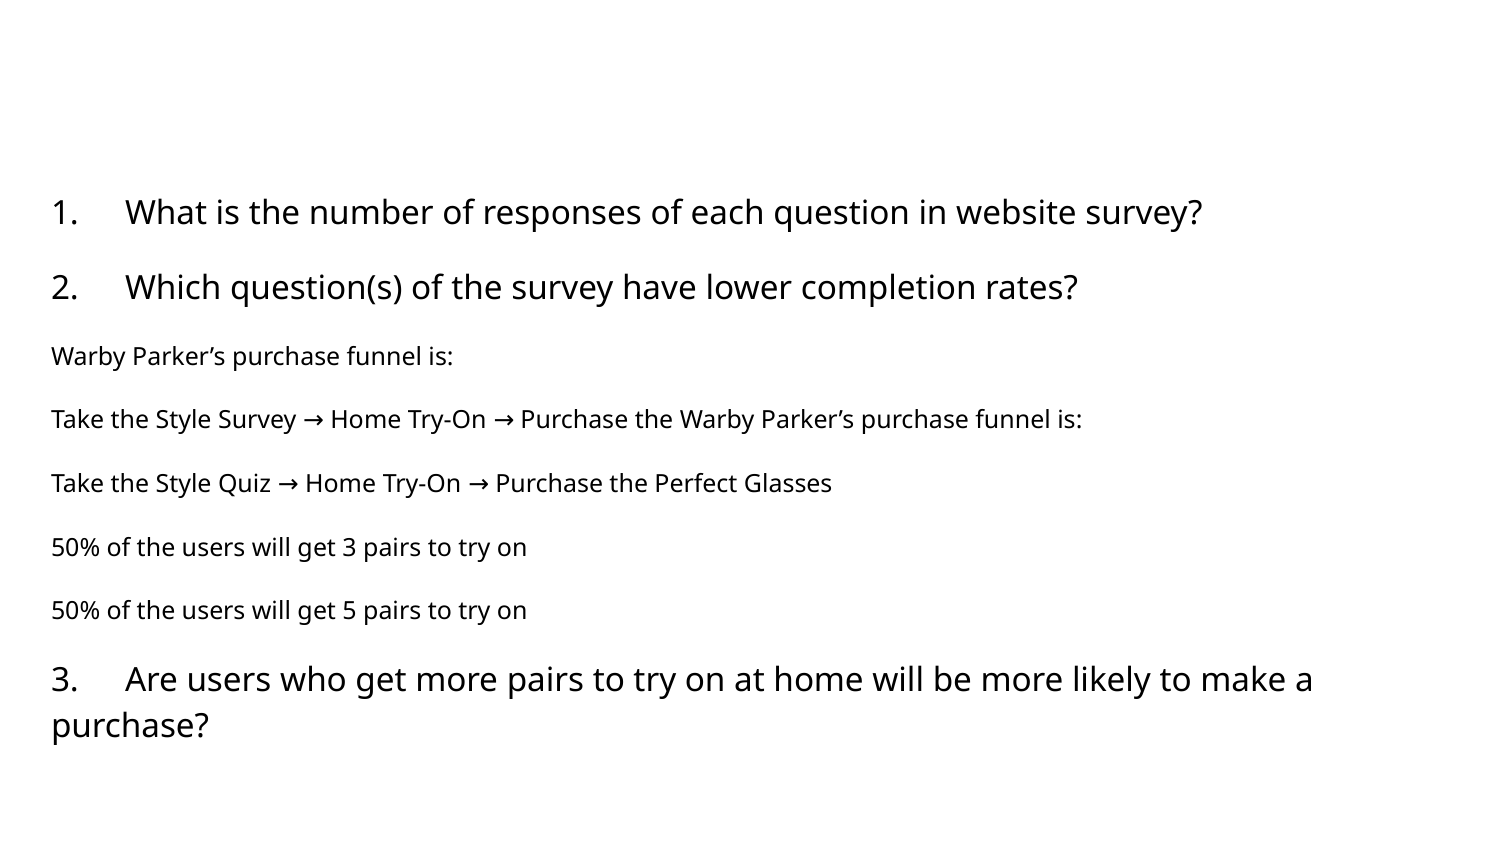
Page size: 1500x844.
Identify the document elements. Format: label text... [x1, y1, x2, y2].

list 1. What is the number of responses of each question in website survey? 2. Which question(s) of the survey have lower completion rates? Warby Parker’s purchase funnel is: Take the Style Survey → Home Try-On → Purchase the Warby Parker’s purchase funnel is: Take the Style Quiz → Home Try-On → Purchase the Perfect Glasses 50% of the users will get 3 pairs to try on 50% of the users will get 5 pairs to try on 3. Are users who get more pairs to try on at home will be more likely to make a purchase? [51, 189, 1449, 750]
